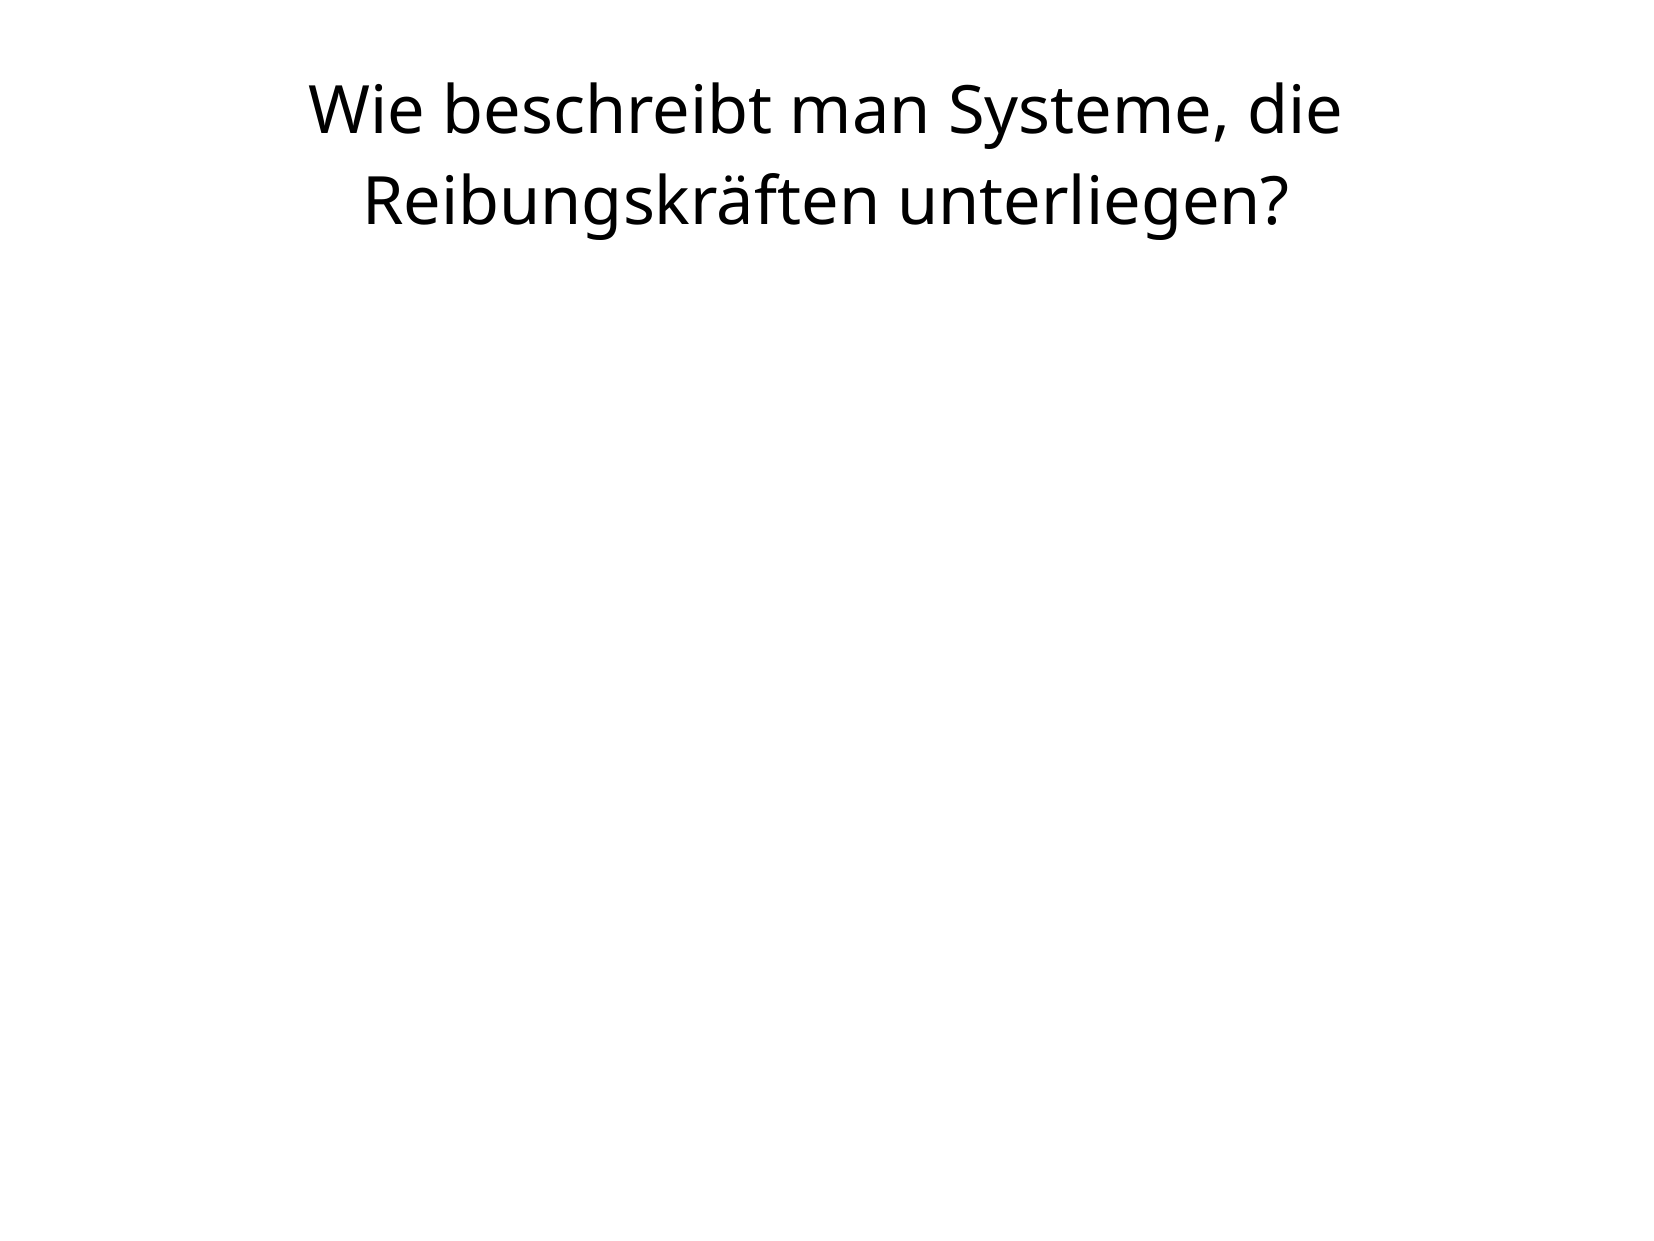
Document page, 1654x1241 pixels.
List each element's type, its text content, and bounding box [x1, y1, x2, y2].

title Wie beschreibt man Systeme, die Reibungskräften unterliegen? [82, 49, 1571, 257]
